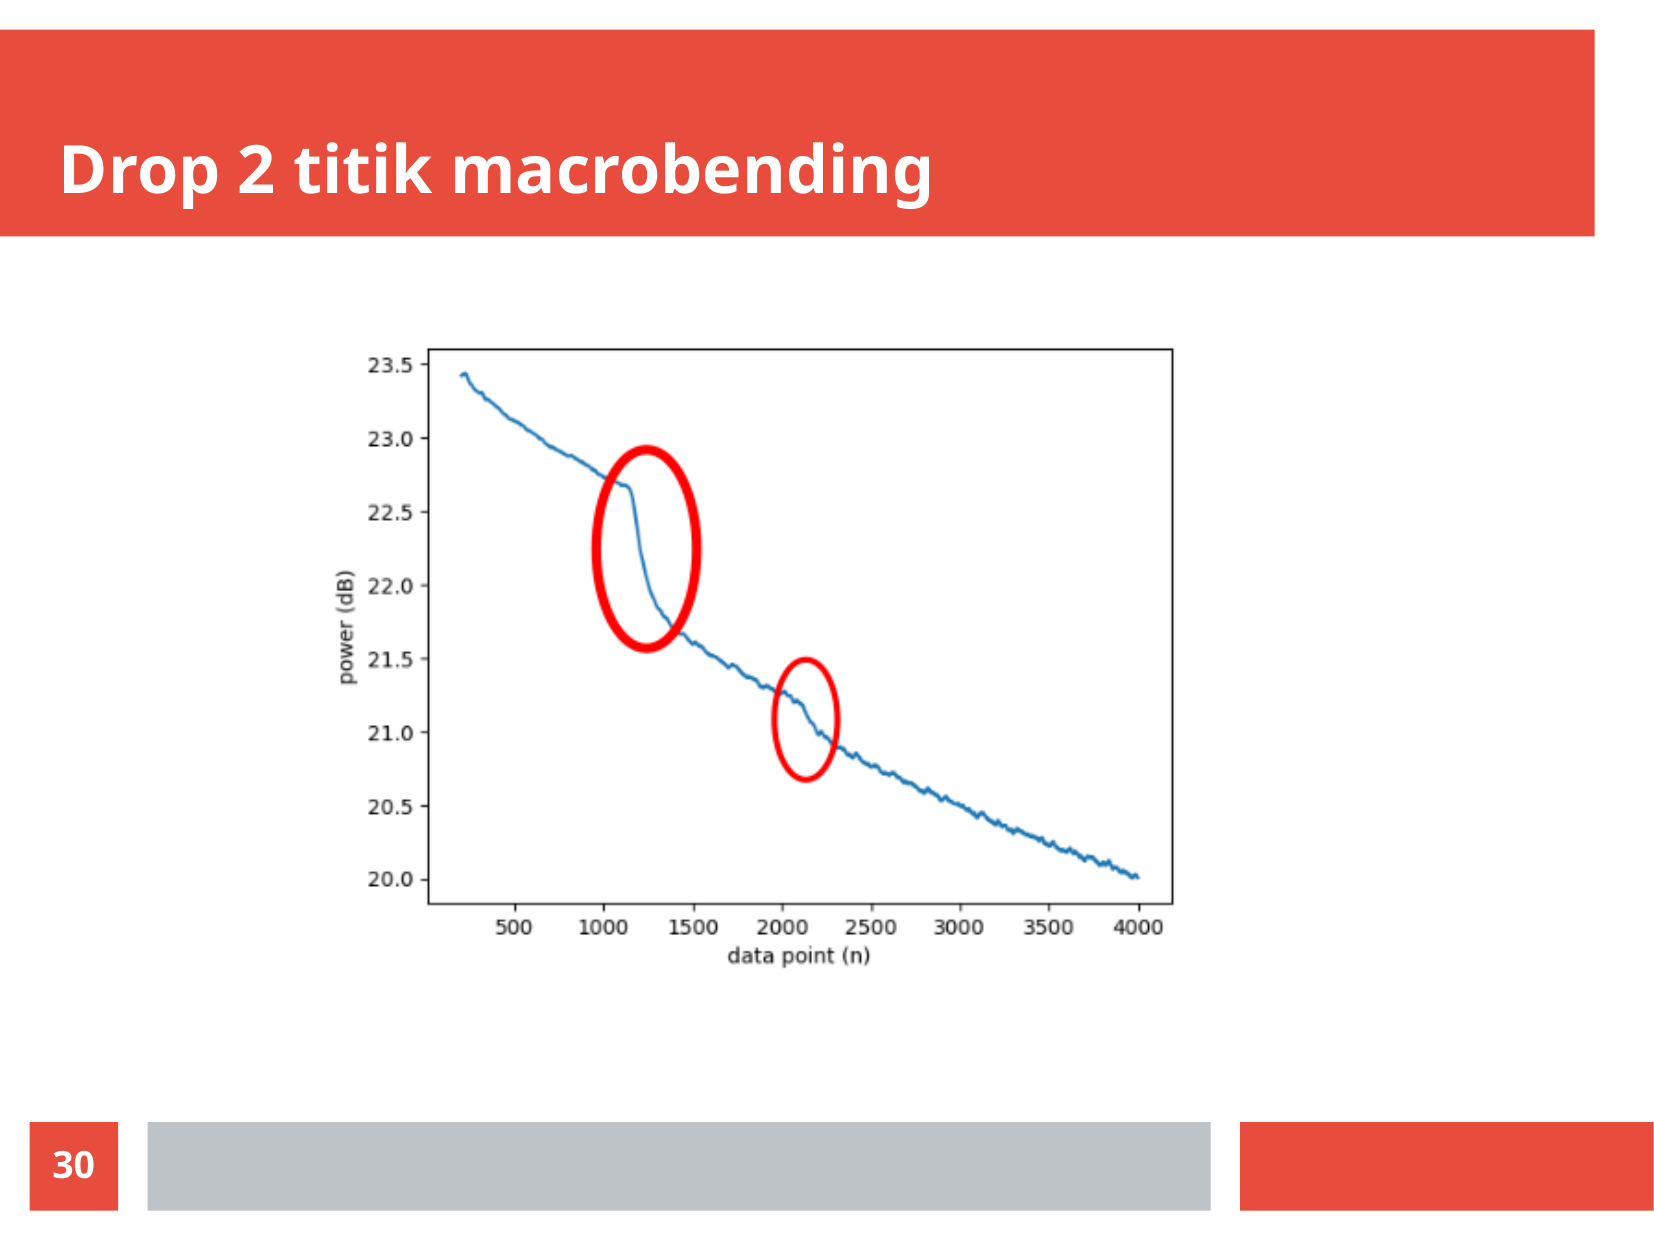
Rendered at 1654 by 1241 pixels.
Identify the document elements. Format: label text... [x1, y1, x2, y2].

picture [308, 263, 1268, 983]
title Drop 2 titik macrobending [59, 59, 1595, 207]
text_box [29, 1122, 119, 1211]
